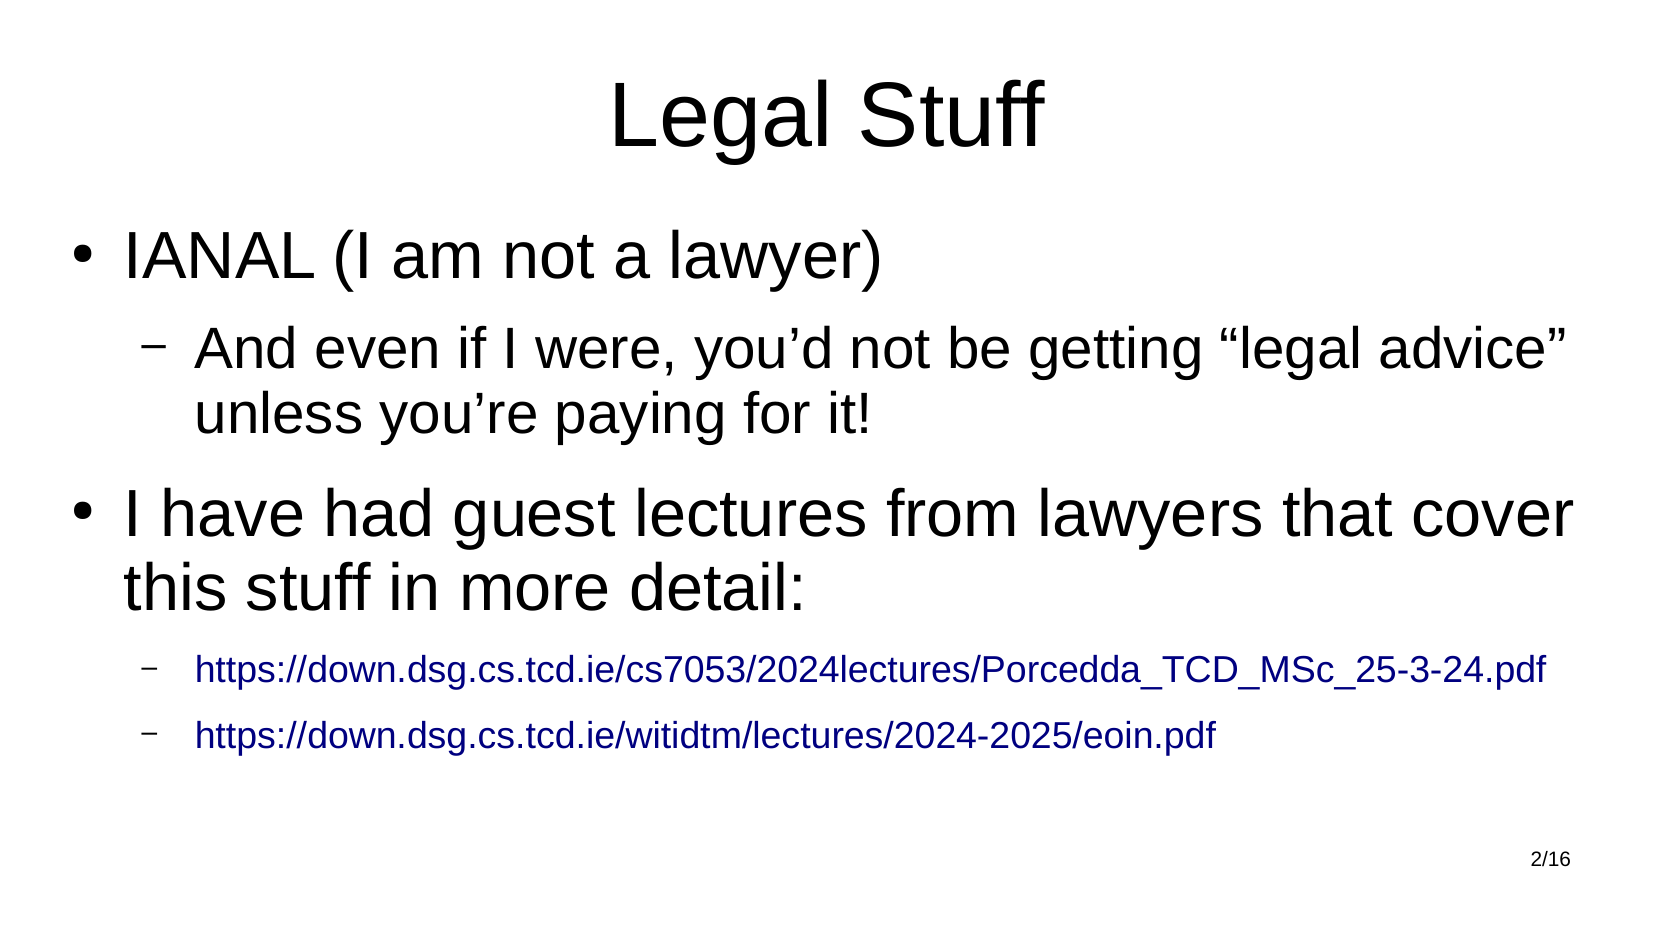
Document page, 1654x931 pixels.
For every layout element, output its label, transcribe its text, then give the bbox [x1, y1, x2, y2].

title Legal Stuff [82, 37, 1571, 193]
list IANAL (I am not a lawyer) And even if I were, you’d not be getting “legal advice” unless you’re paying for it! I have had guest lectures from lawyers that cover this stuff in more detail: https://down.dsg.cs.tcd.ie/cs7053/2024lectures/Porcedda_TCD_MSc_25-3-24.pdf https://down.dsg.cs.tcd.ie/witidtm/lectures/2024-2025/eoin.pdf [53, 217, 1577, 758]
